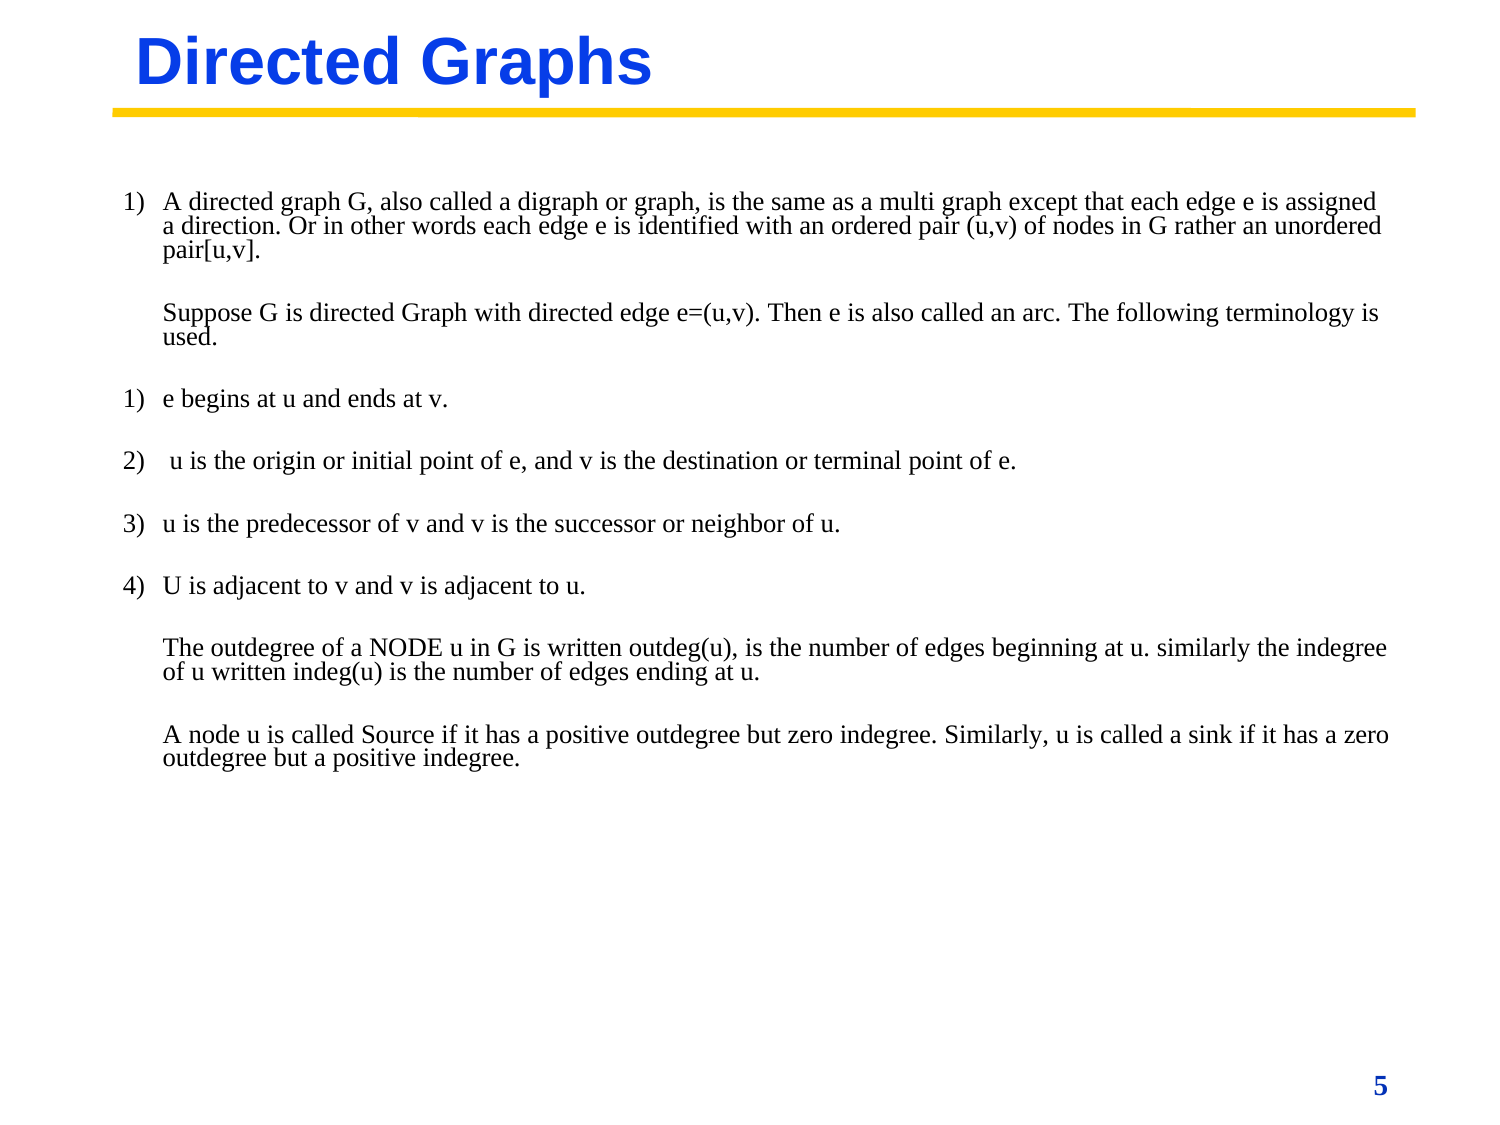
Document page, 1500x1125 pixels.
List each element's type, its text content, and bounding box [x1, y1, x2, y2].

list 1) A directed graph G, also called a digraph or graph, is the same as a multi graph except that each edge e is assigned a direction. Or in other words each edge e is identified with an ordered pair (u,v) of nodes in G rather an unordered pair[u,v]. Suppose G is directed Graph with directed edge e=(u,v). Then e is also called an arc. The following terminology is used. e begins at u and ends at v. u is the origin or initial point of e, and v is the destination or terminal point of e. u is the predecessor of v and v is the successor or neighbor of u. U is adjacent to v and v is adjacent to u. The outdegree of a NODE u in G is written outdeg(u), is the number of edges beginning at u. similarly the indegree of u written indeg(u) is the number of edges ending at u. A node u is called Source if it has a positive outdegree but zero indegree. Similarly, u is called a sink if it has a zero outdegree but a positive indegree. [112, 187, 1400, 783]
title Directed Graphs [125, 24, 879, 187]
